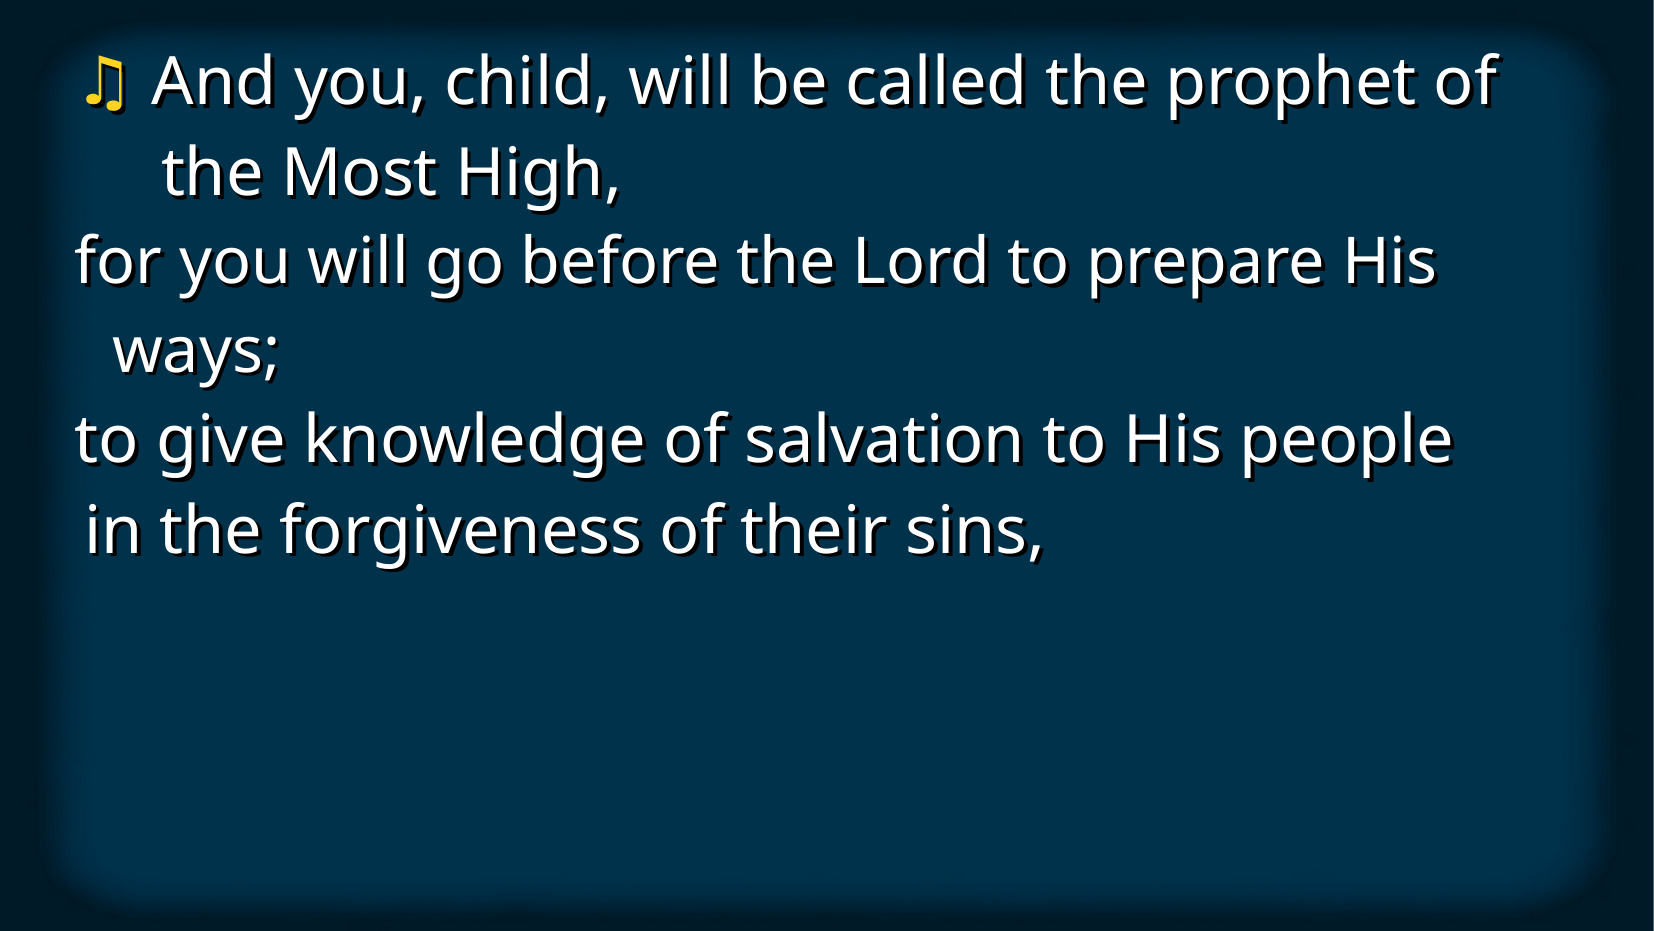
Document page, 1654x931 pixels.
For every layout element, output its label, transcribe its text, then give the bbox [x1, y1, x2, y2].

picture [0, 0, 1654, 931]
text_box ♫ And you, child, will be called the prophet of the Most High, for you will go before the Lord to prepare His ways; to give knowledge of salvation to His people in the forgiveness of their sins, [60, 26, 1576, 496]
